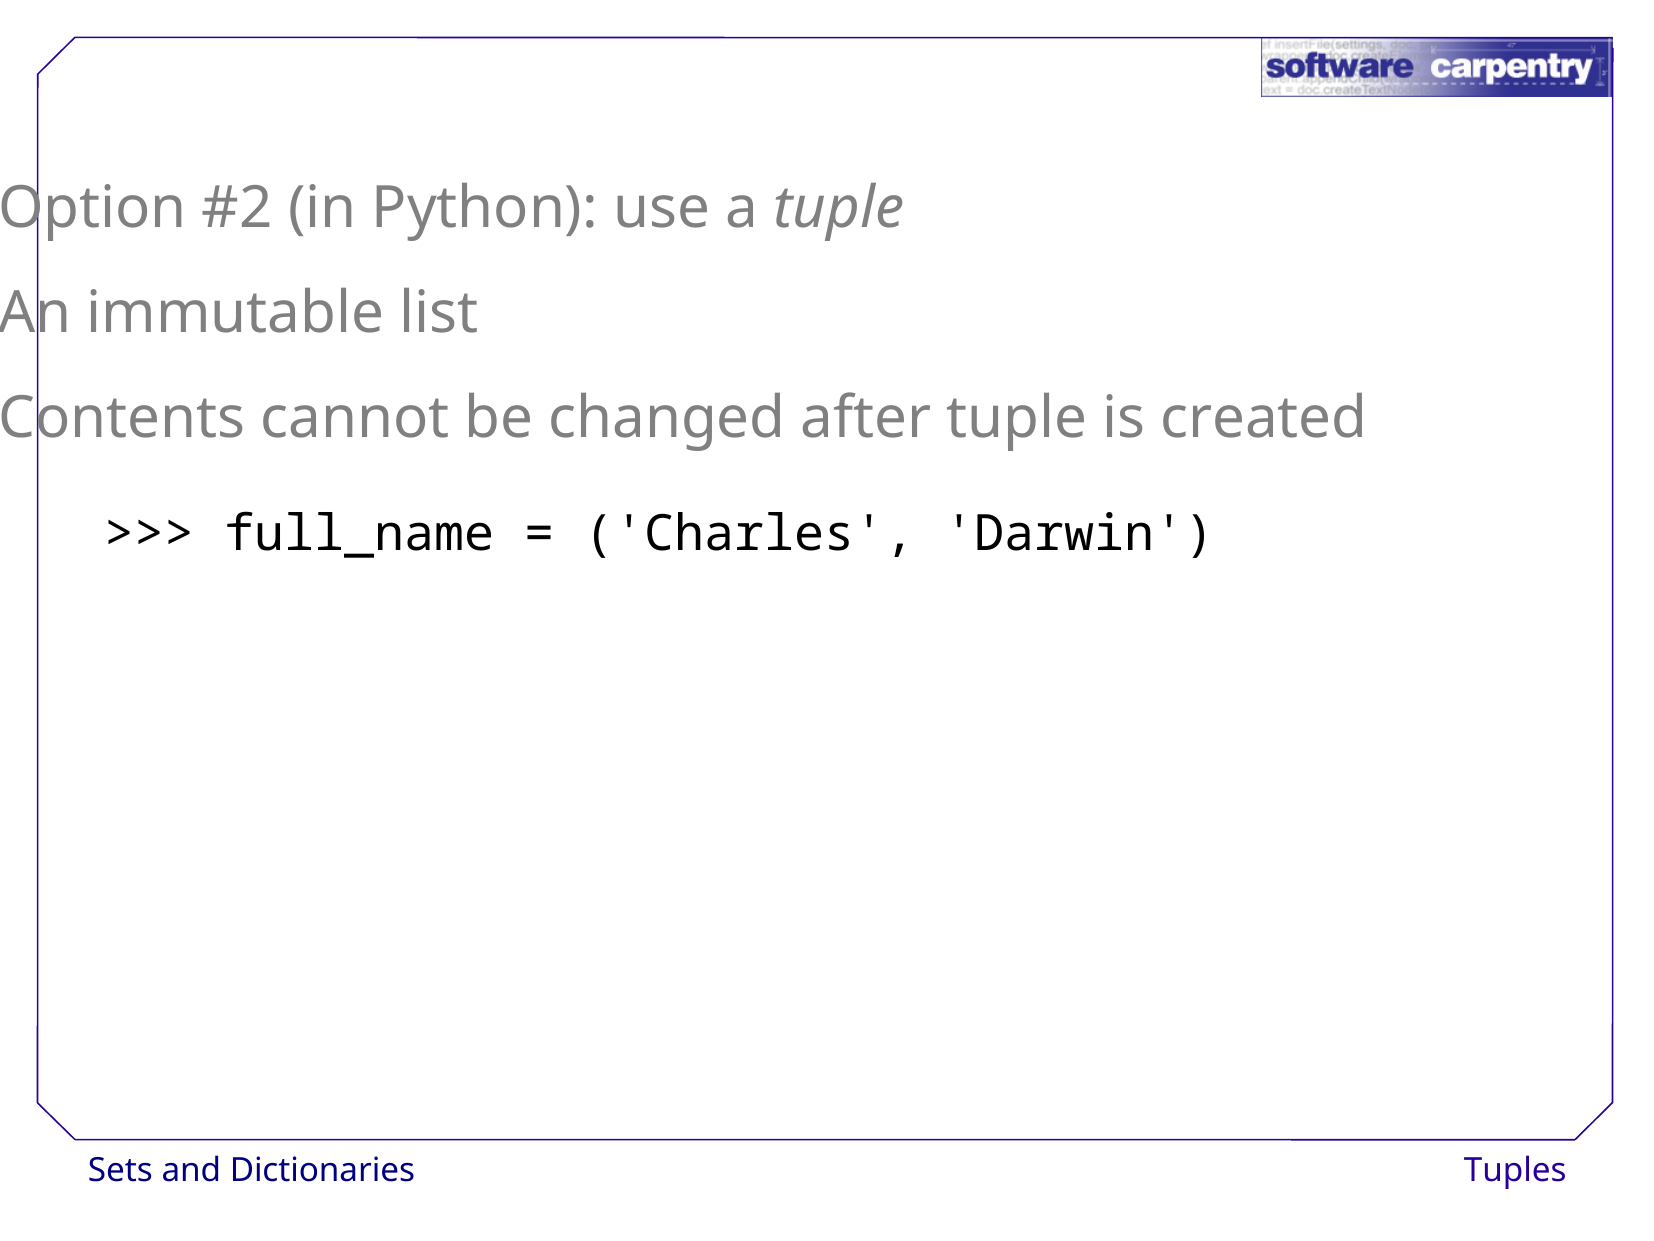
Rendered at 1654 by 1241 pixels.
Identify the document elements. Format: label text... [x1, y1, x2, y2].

text_box >>> full_name = ('Charles', 'Darwin') [89, 478, 1512, 1029]
picture [1261, 39, 1613, 97]
text_box Option #2 (in Python): use a tuple An immutable list Contents cannot be changed after tuple is created [0, 126, 1533, 458]
